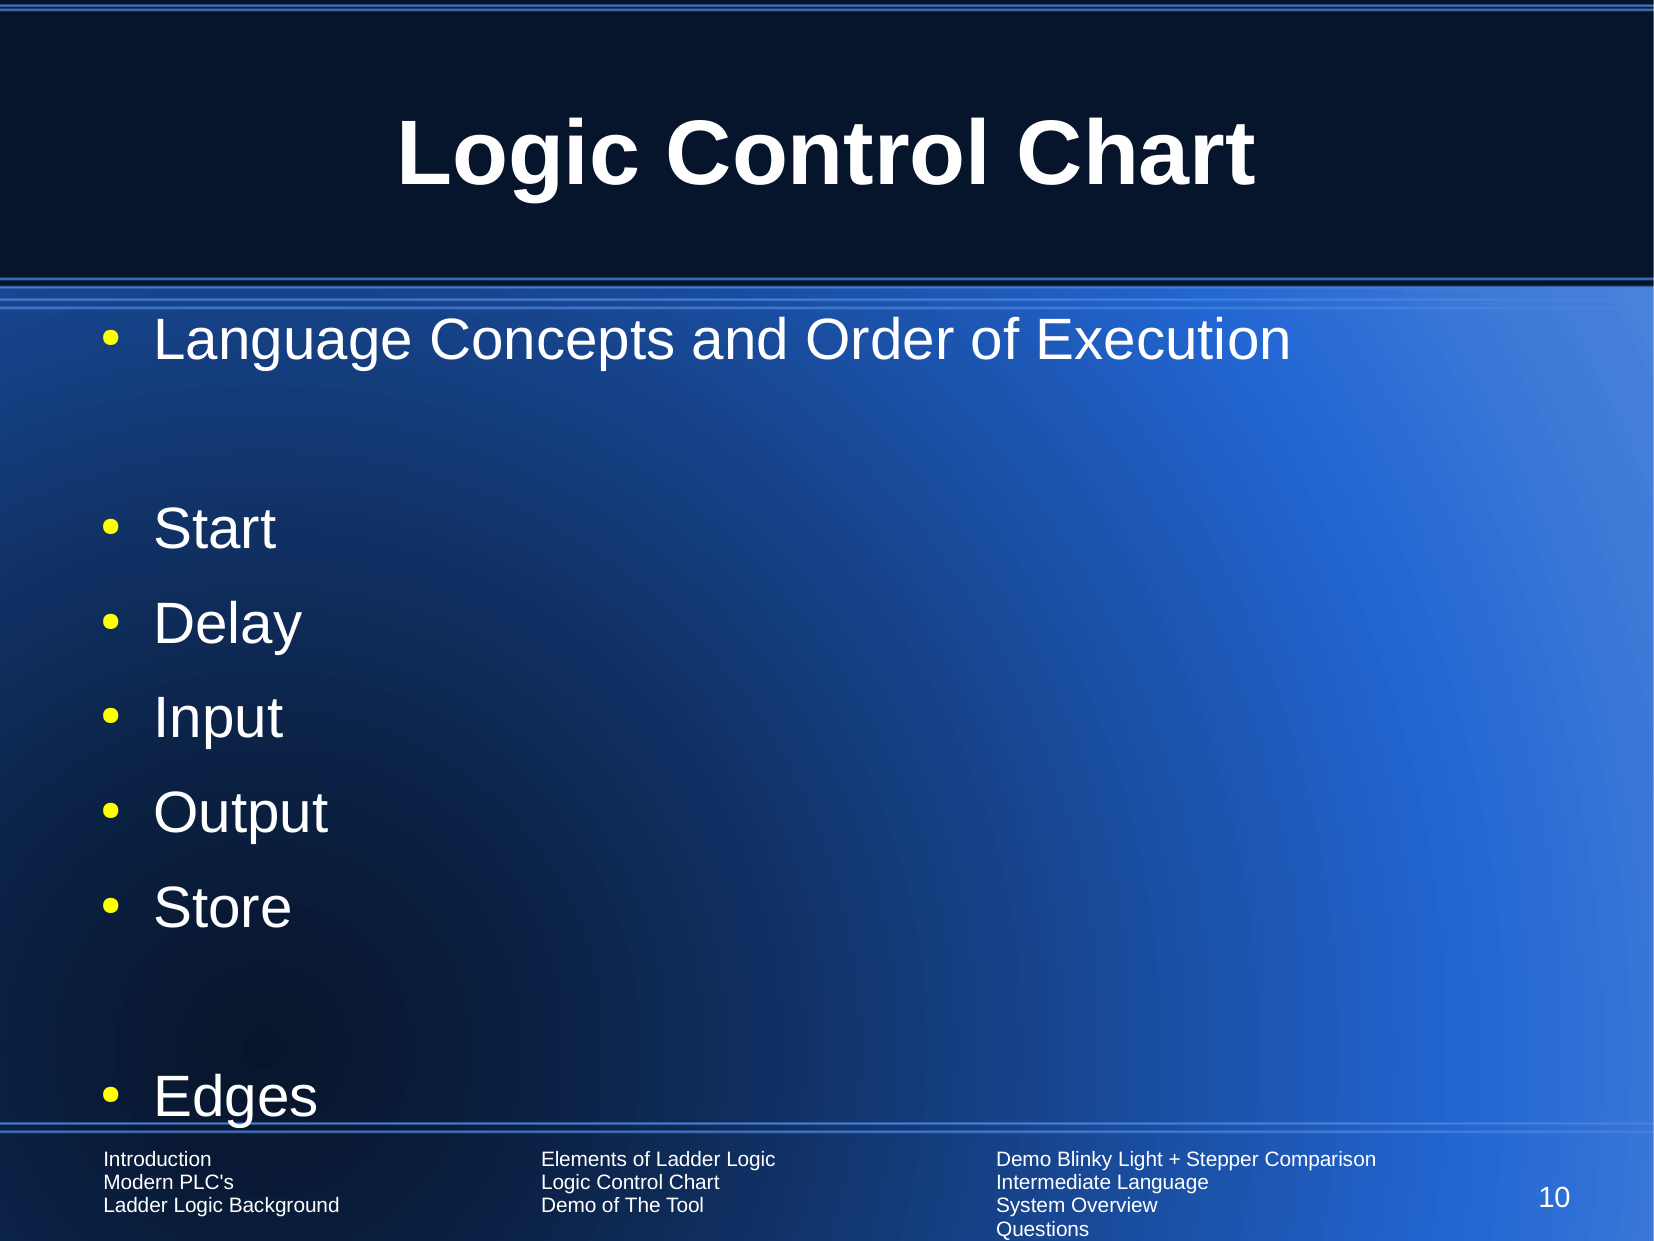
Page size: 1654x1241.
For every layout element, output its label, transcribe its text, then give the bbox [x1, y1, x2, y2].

list Language Concepts and Order of Execution Start Delay Input Output Store Edges [82, 307, 1571, 1127]
picture [0, 0, 1654, 1241]
title Logic Control Chart [82, 56, 1571, 250]
